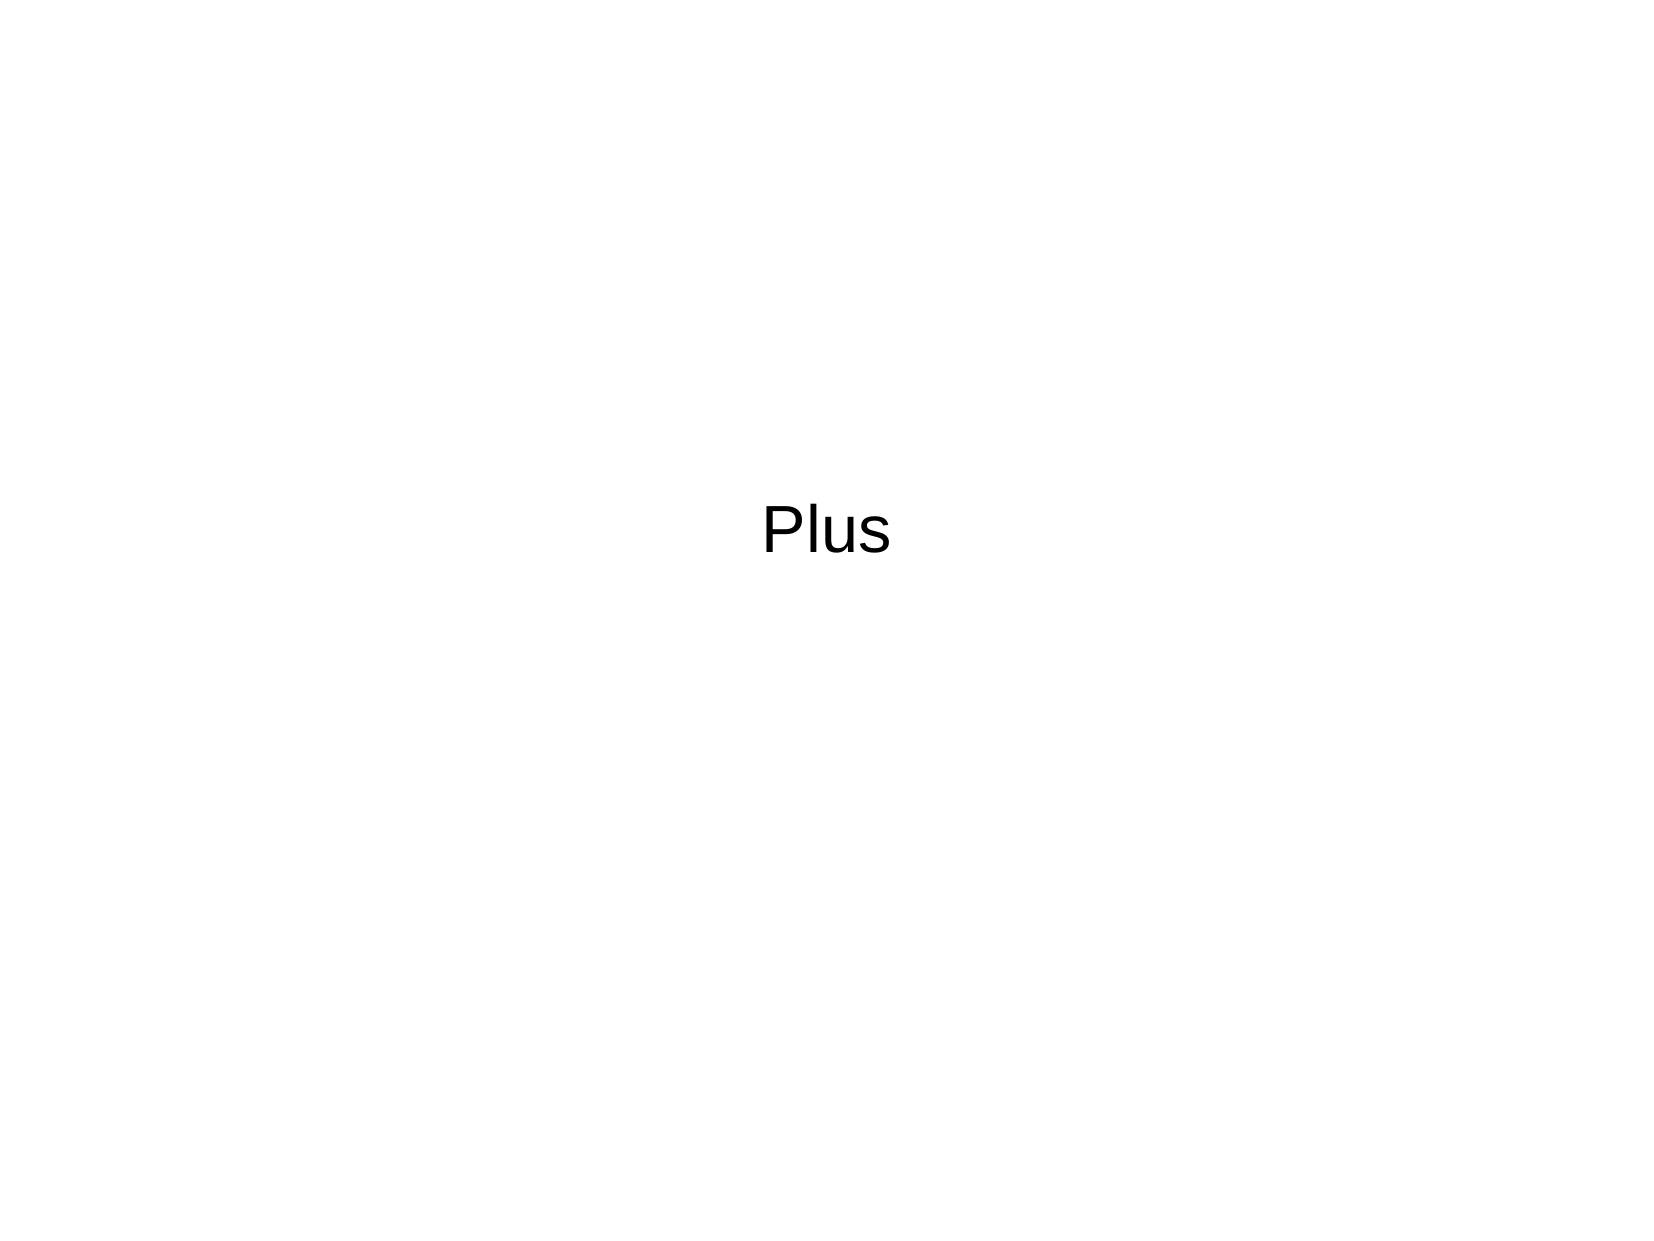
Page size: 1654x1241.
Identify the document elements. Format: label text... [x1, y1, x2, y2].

subtitle Plus [82, 49, 1571, 1010]
